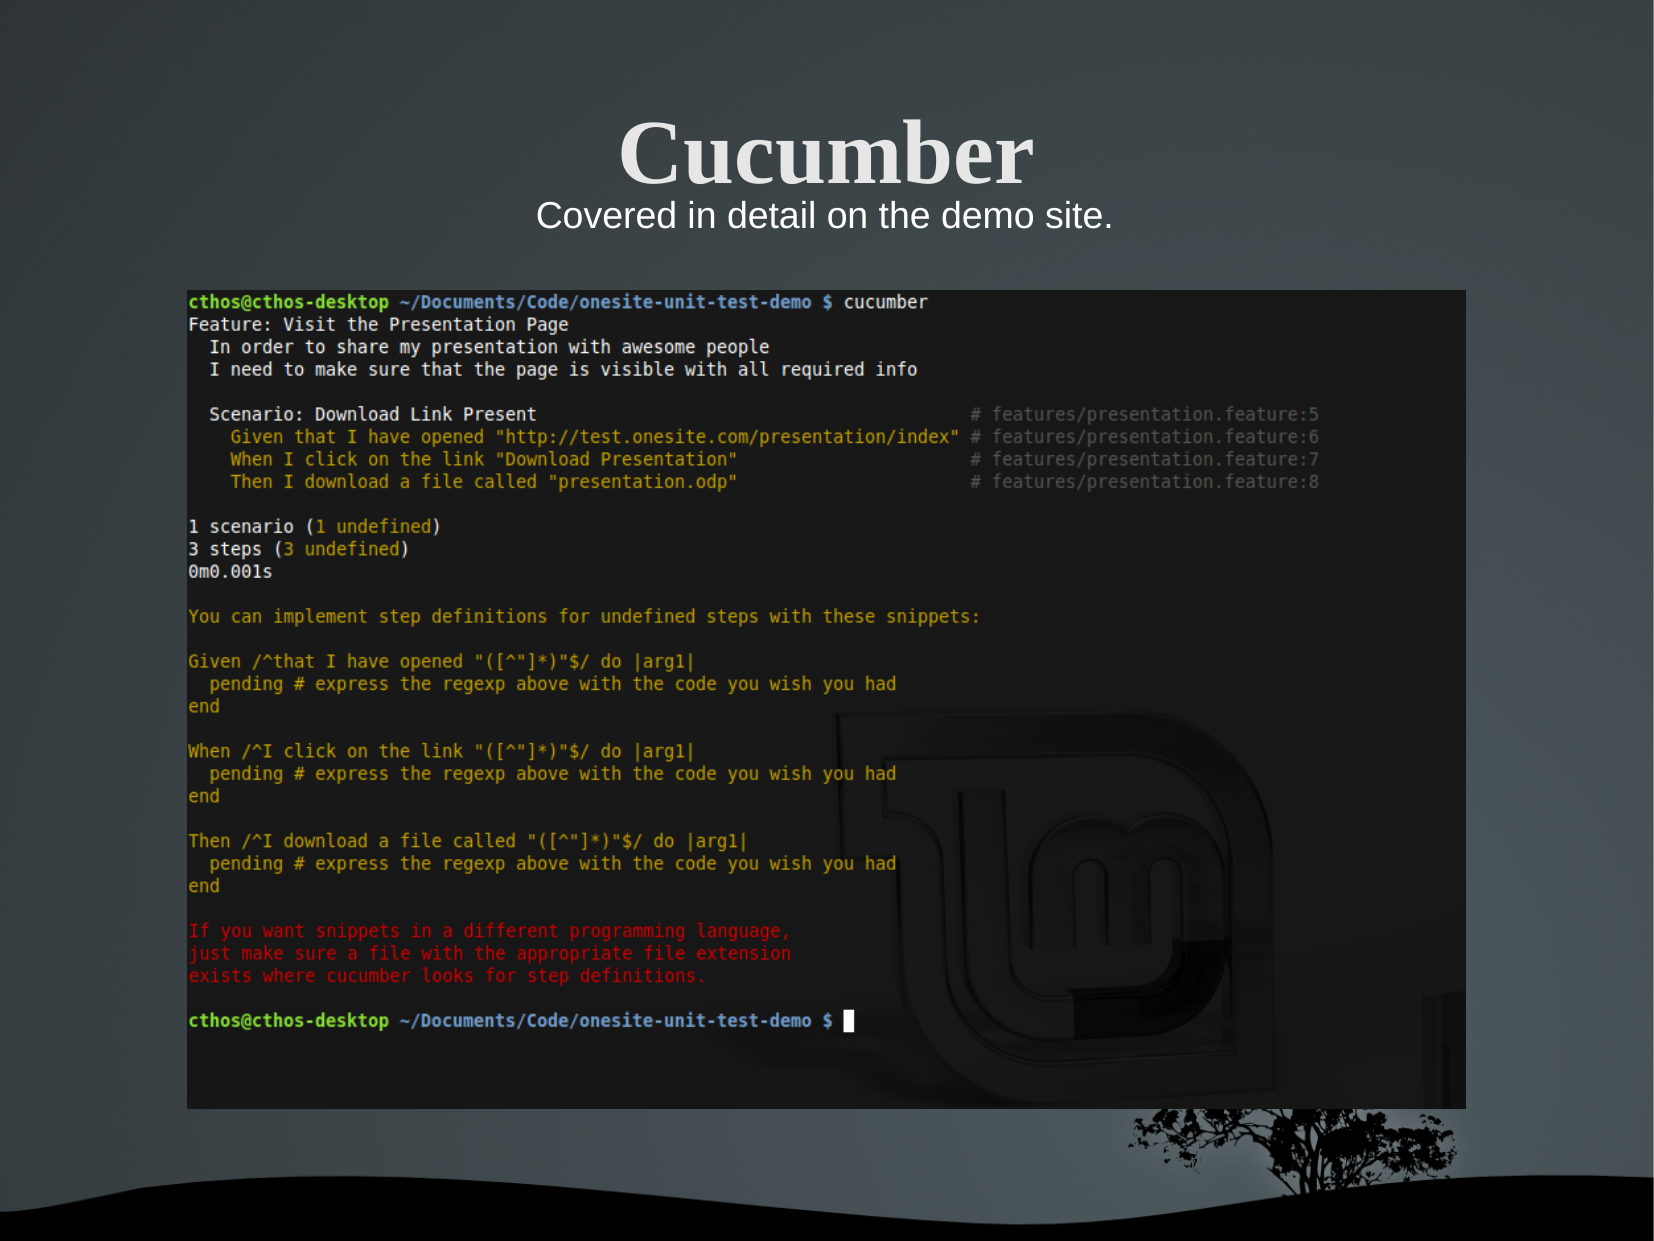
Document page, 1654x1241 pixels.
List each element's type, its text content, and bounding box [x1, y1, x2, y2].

picture [0, 0, 1654, 1241]
title Cucumber [82, 49, 1571, 257]
text_box Covered in detail on the demo site. [187, 187, 1463, 245]
